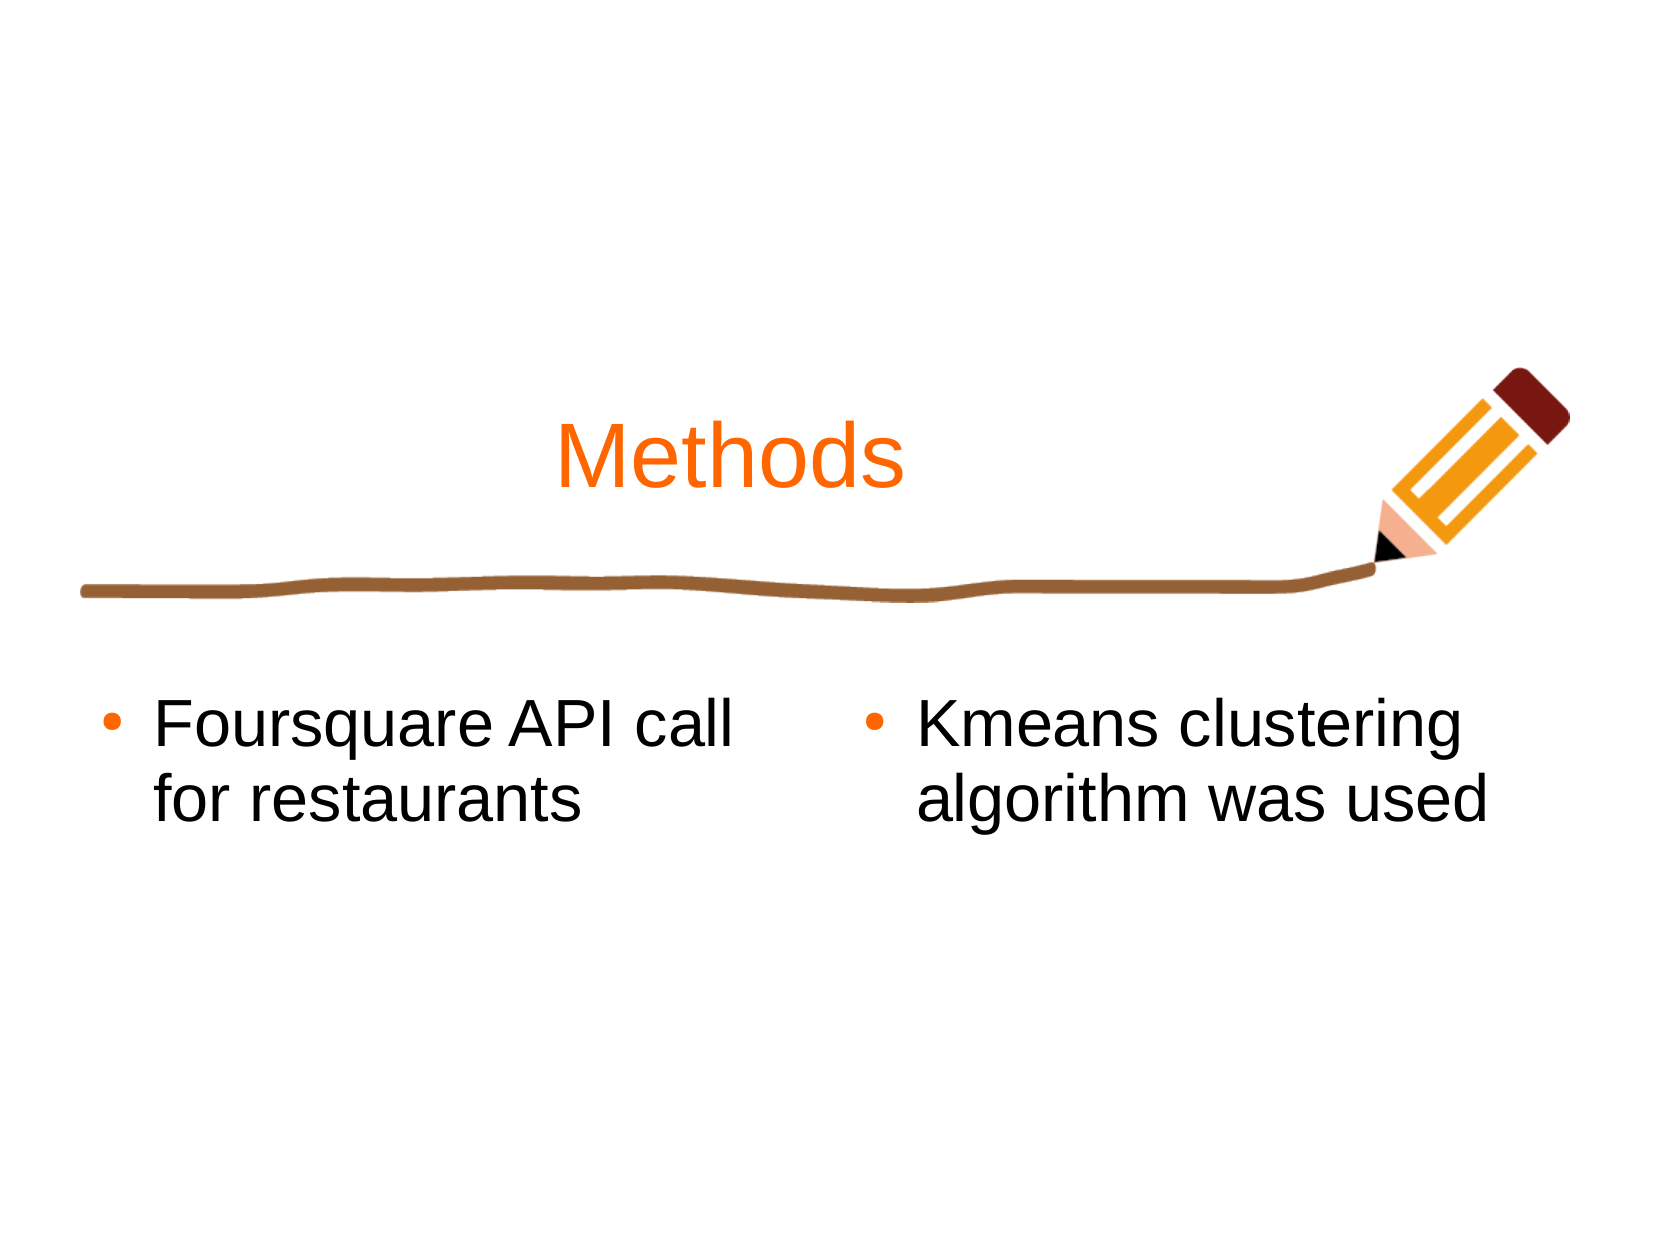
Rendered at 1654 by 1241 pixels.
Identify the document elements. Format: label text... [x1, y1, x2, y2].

picture [80, 367, 1570, 603]
list Kmeans clustering algorithm was used [845, 685, 1572, 1177]
title Methods [82, 352, 1379, 560]
list Foursquare API call for restaurants [82, 685, 809, 1177]
